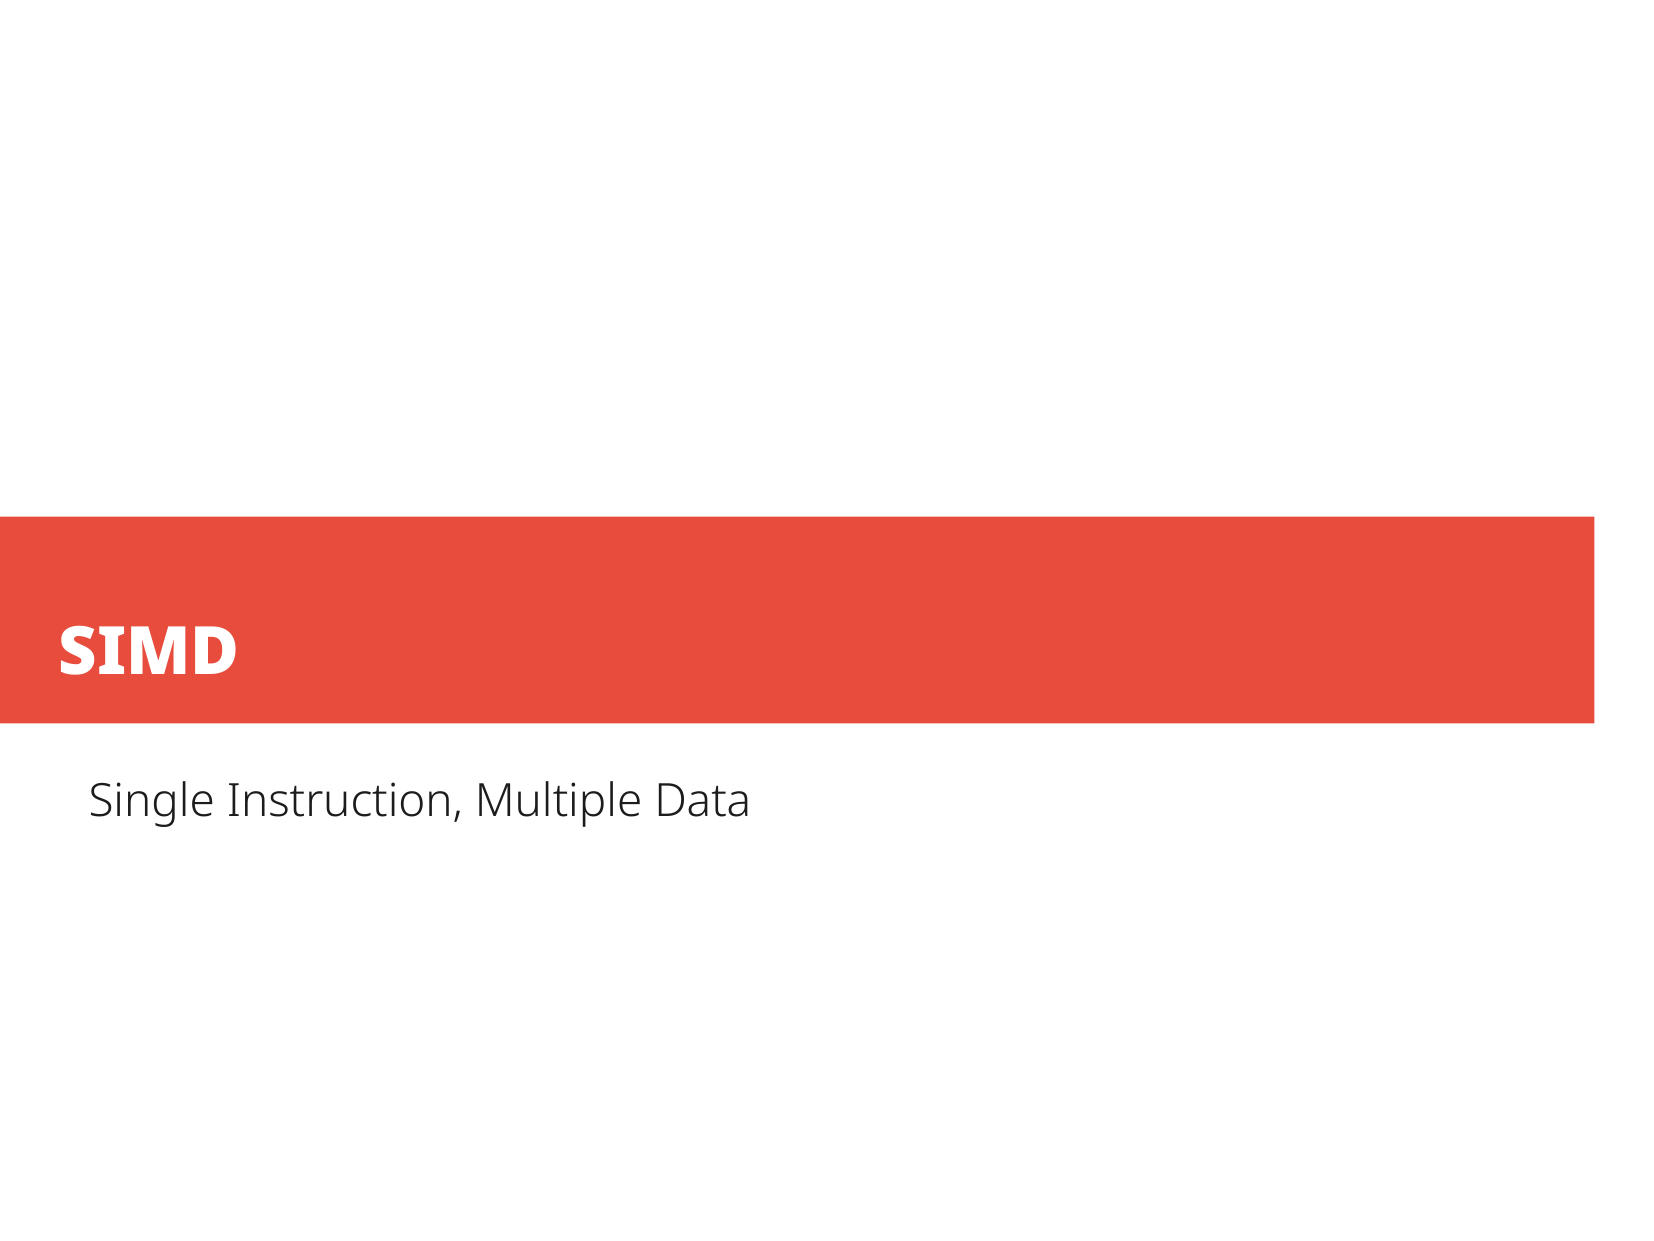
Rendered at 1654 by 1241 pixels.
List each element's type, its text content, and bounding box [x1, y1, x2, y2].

title SIMD [59, 546, 1595, 694]
subtitle Single Instruction, Multiple Data [88, 767, 1595, 1182]
